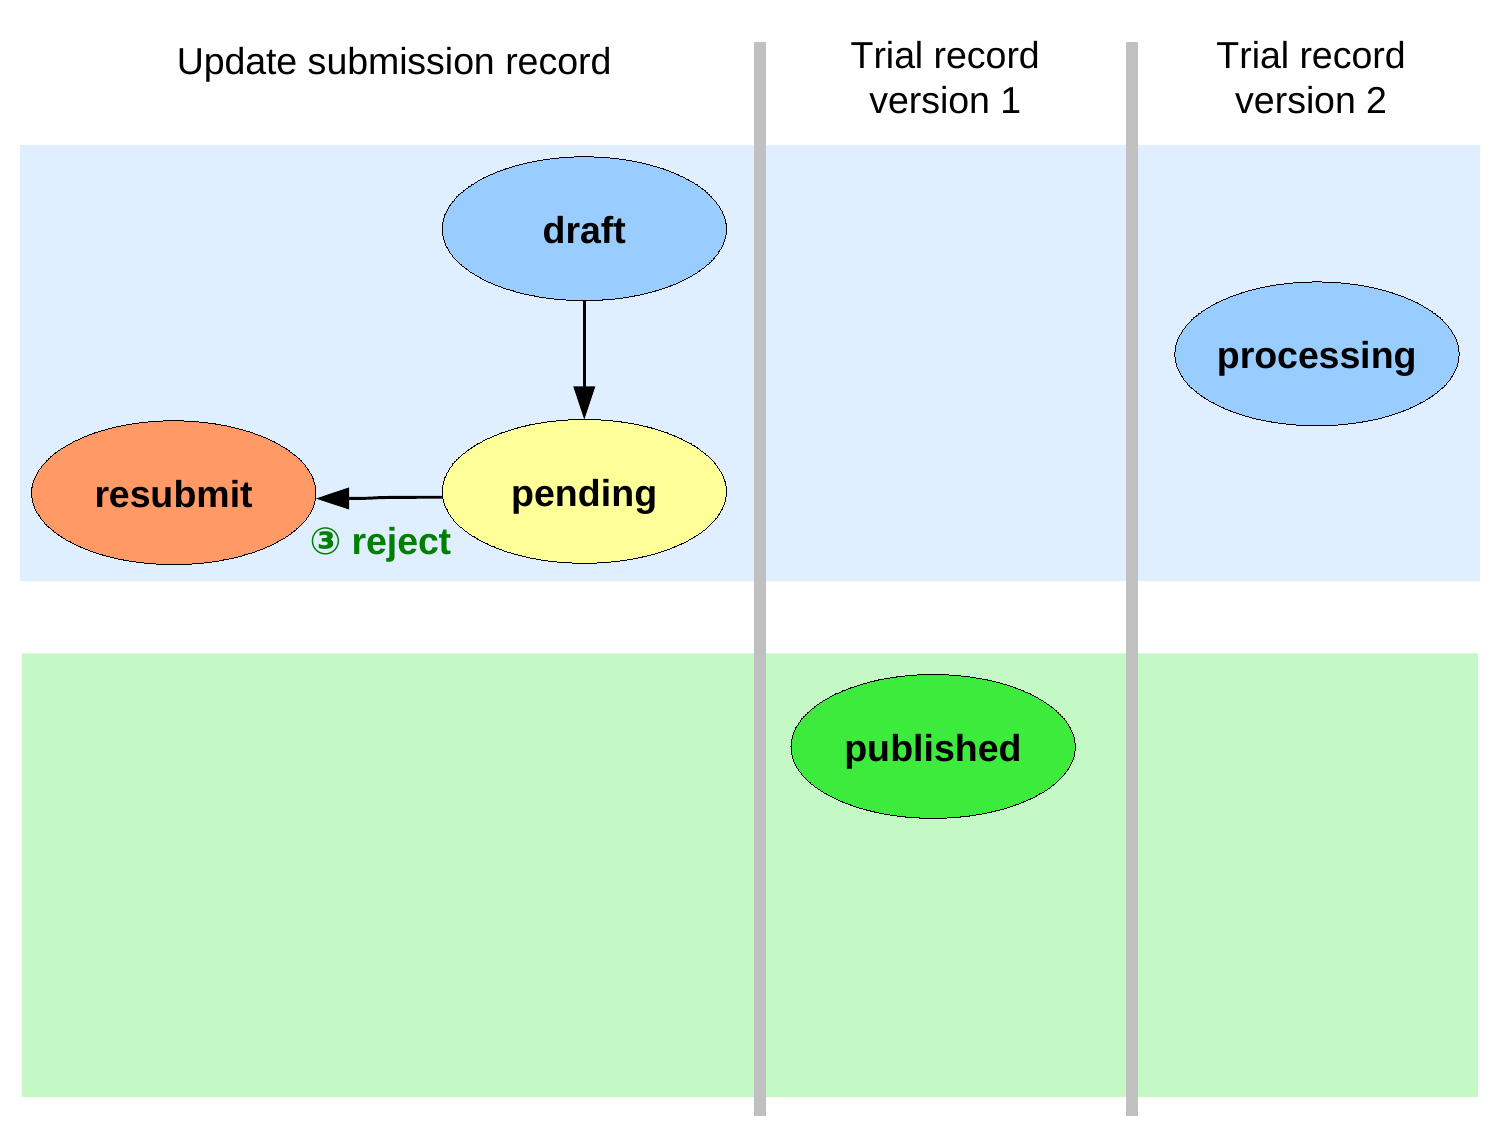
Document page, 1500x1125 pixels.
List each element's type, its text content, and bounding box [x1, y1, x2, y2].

text_box [766, 653, 1126, 1097]
text_box [766, 144, 1126, 582]
text_box published [790, 674, 1076, 819]
text_box Trial record version 1 [835, 23, 1065, 174]
text_box pending [442, 419, 727, 564]
text_box [19, 144, 754, 582]
text_box Update submission record [162, 29, 627, 90]
text_box ③ reject [294, 509, 467, 572]
text_box [1138, 653, 1479, 1097]
text_box [1138, 144, 1481, 582]
text_box Trial record version 2 [1201, 23, 1422, 129]
picture [1138, 268, 1500, 857]
picture [0, 268, 754, 1087]
picture [766, 582, 1126, 653]
text_box draft [442, 156, 727, 301]
text_box processing [1174, 281, 1460, 426]
picture [263, 1097, 1140, 1125]
text_box [21, 653, 754, 1097]
text_box resubmit [31, 420, 316, 565]
